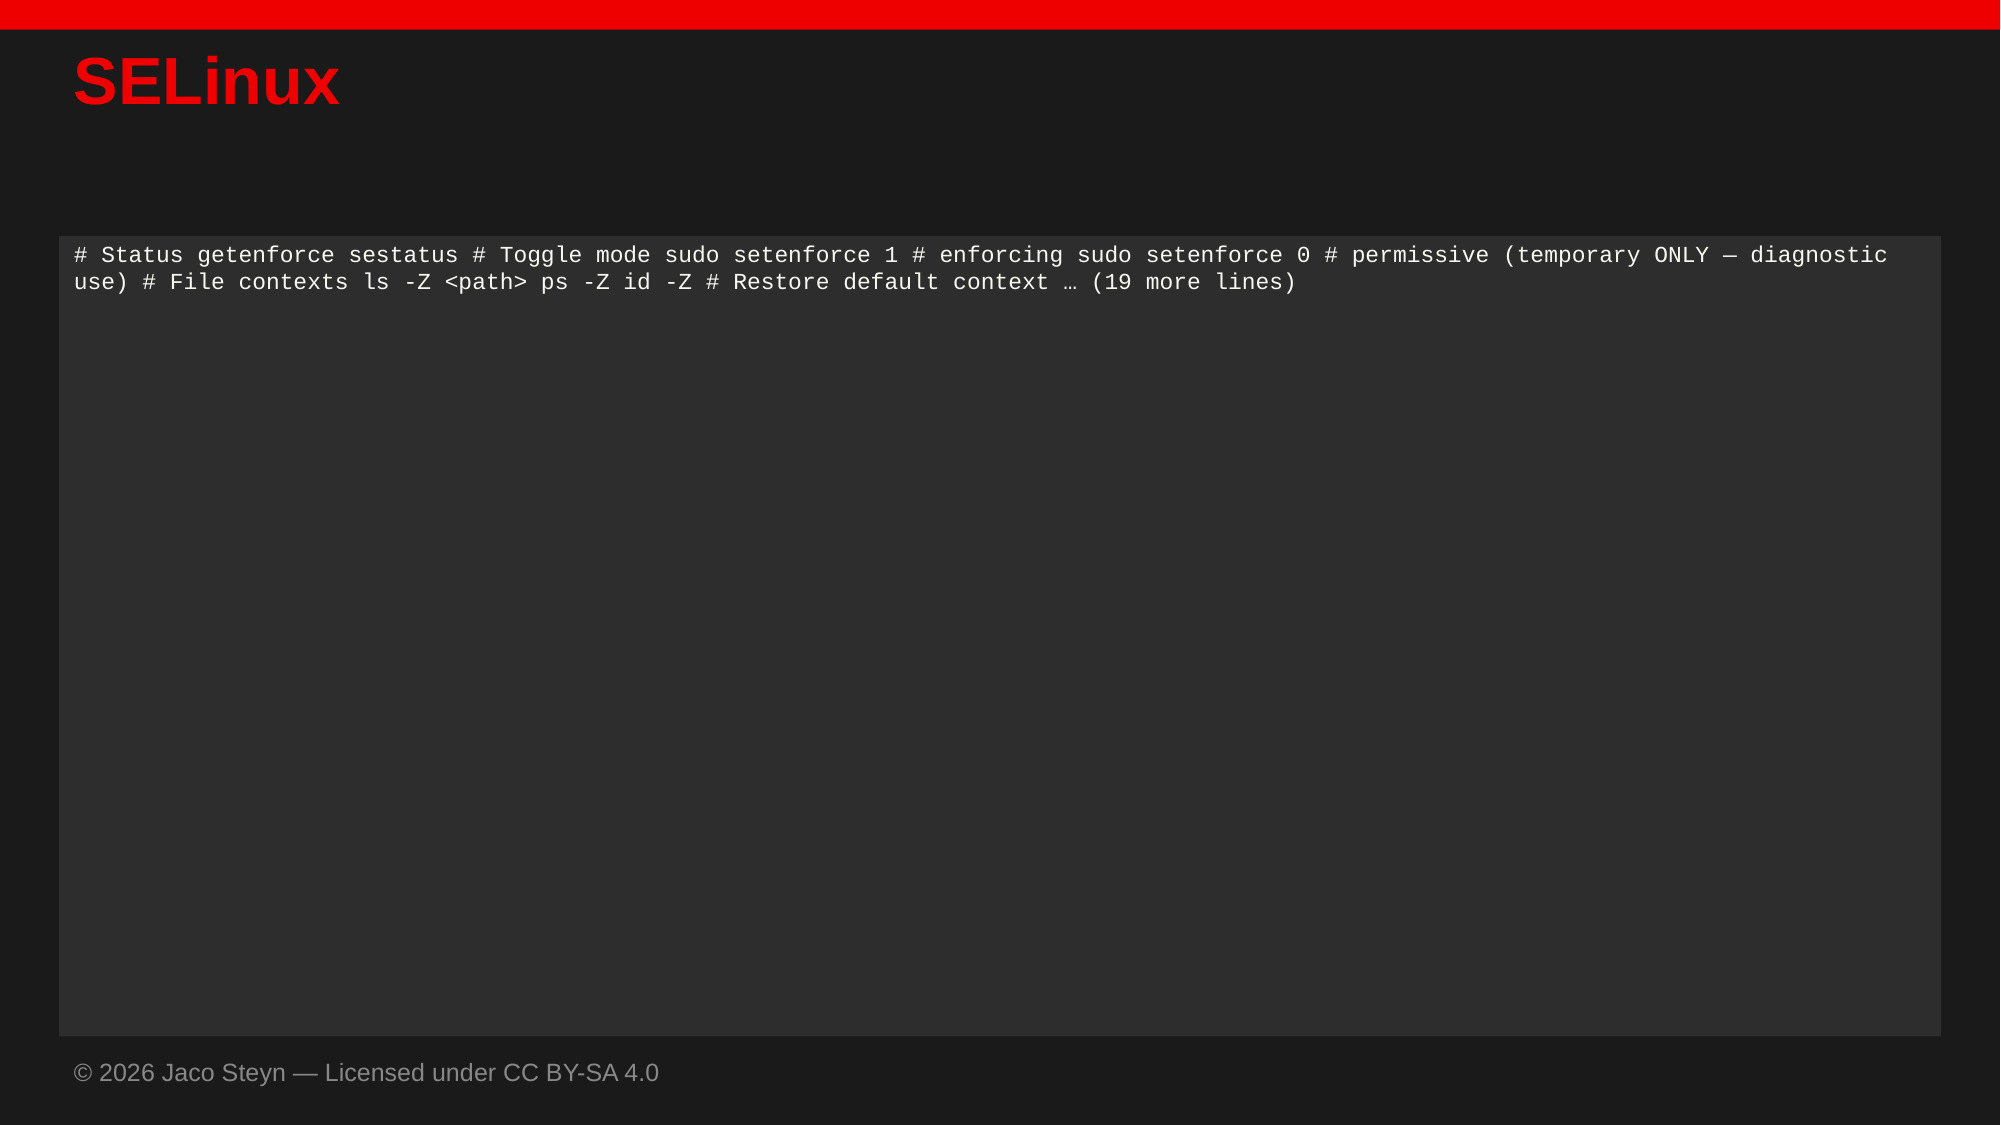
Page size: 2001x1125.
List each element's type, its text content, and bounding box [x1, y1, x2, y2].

text_box SELinux [59, 36, 1942, 208]
text_box © 2026 Jaco Steyn — Licensed under CC BY-SA 4.0 [59, 1051, 1942, 1093]
text_box [0, 0, 2001, 30]
text_box # Status getenforce sestatus # Toggle mode sudo setenforce 1 # enforcing sudo setenforce 0 # permissive (temporary ONLY — diagnostic use) # File contexts ls -Z <path> ps -Z id -Z # Restore default context … (19 more lines) [59, 236, 1942, 1037]
